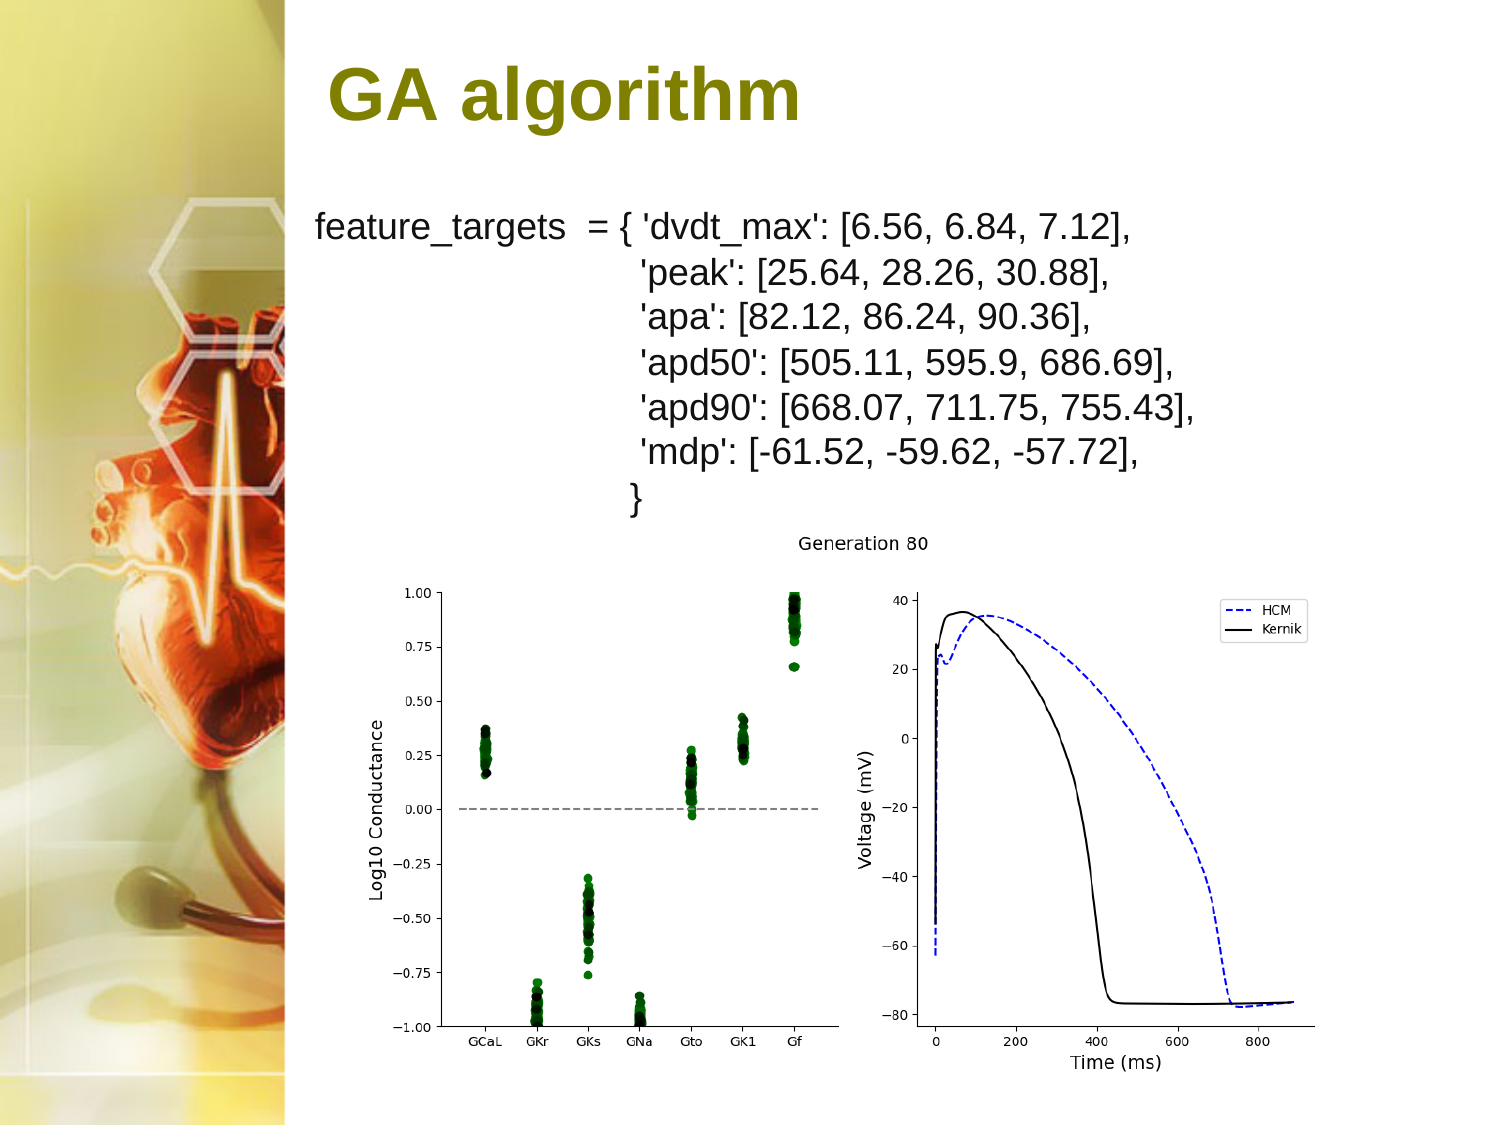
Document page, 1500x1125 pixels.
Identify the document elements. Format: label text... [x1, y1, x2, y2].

title GA algorithm [312, 30, 1389, 150]
picture [0, 0, 1500, 1125]
text_box feature_targets = { 'dvdt_max': [6.56, 6.84, 7.12], 'peak': [25.64, 28.26, 30.88], 'apa': [82.12, 86.24, 90.36], 'apd50': [505.11, 595.9, 686.69], 'apd90': [668.07, 711.75, 755.43], 'mdp': [-61.52, -59.62, -57.72], } [300, 195, 1211, 524]
